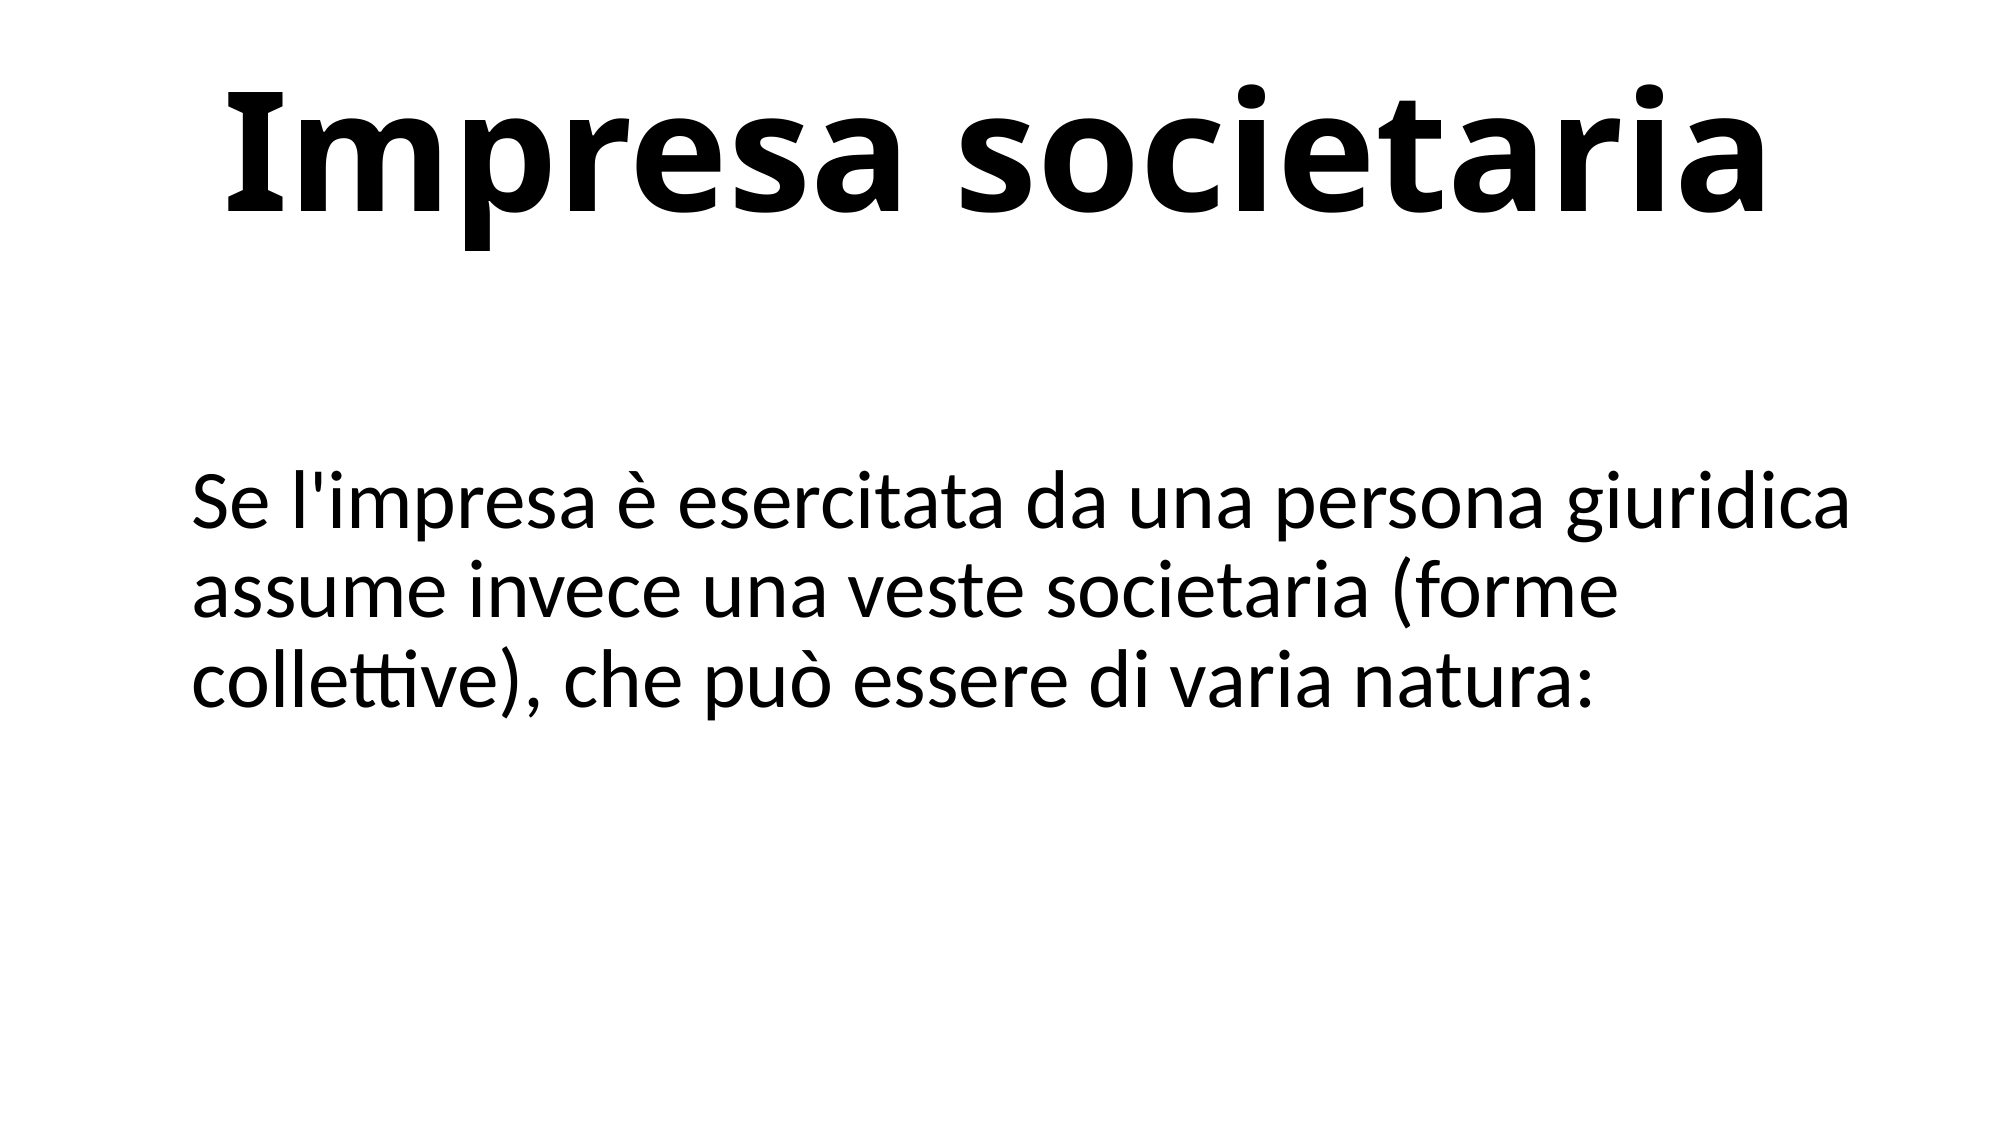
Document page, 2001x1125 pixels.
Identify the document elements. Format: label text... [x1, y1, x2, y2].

list Se l'impresa è esercitata da una persona giuridica assume invece una veste societaria (forme collettive), che può essere di varia natura: [177, 448, 1903, 745]
title Impresa societaria [137, 59, 1863, 278]
